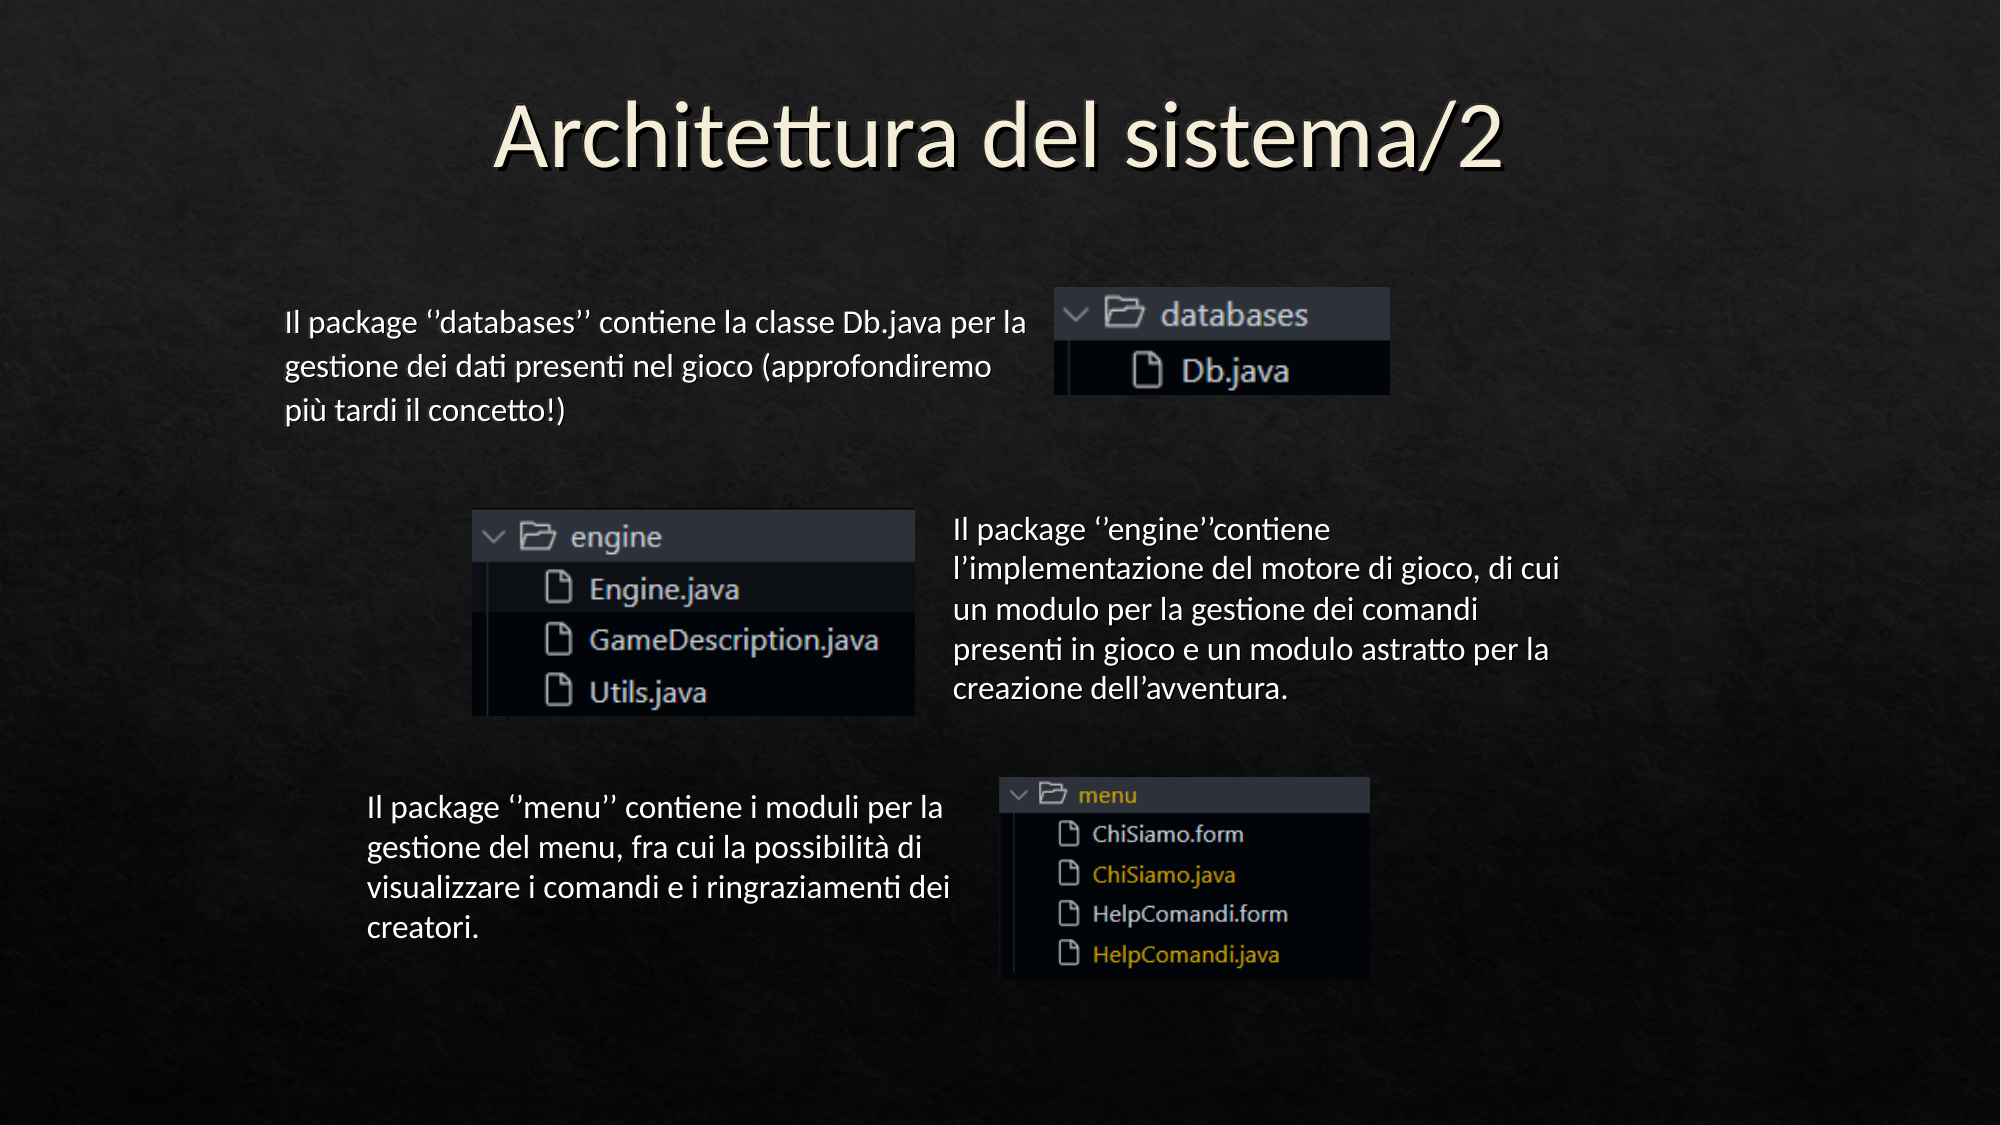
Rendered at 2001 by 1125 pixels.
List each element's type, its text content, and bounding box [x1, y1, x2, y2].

list Il package ‘’databases’’ contiene la classe Db.java per la gestione dei dati presenti nel gioco (approfondiremo più tardi il concetto!) [257, 288, 1055, 451]
title Architettura del sistema/2 [150, 32, 1850, 240]
text_box Il package ‘’engine’’contiene l’implementazione del motore di gioco, di cui un modulo per la gestione dei comandi presenti in gioco e un modulo astratto per la creazione dell’avventura. [937, 499, 1606, 717]
text_box Il package ‘’menu’’ contiene i moduli per la gestione del menu, fra cui la possibilità di visualizzare i comandi e i ringraziamenti dei creatori. [351, 778, 1036, 955]
picture [999, 778, 1370, 980]
picture [1054, 287, 1390, 395]
picture [472, 508, 915, 716]
